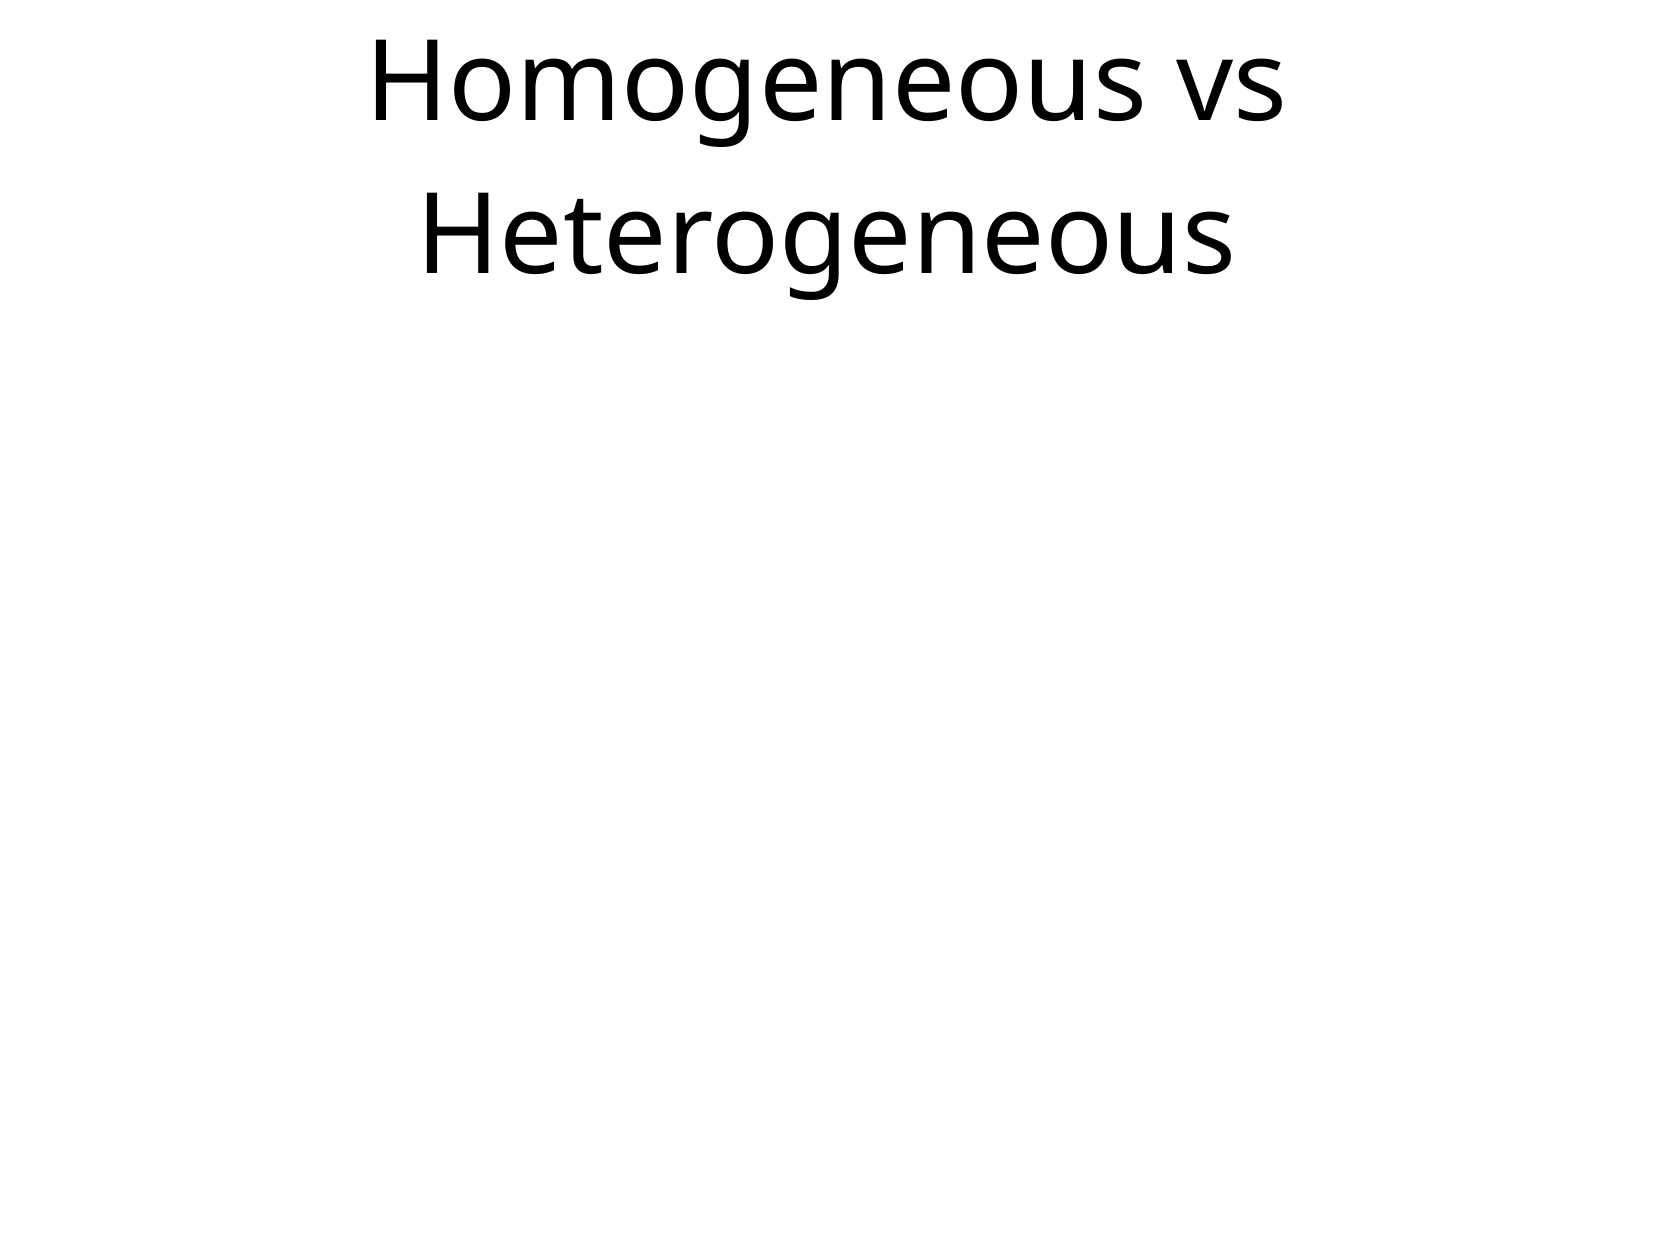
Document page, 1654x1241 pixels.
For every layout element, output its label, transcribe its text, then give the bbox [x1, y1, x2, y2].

title Homogeneous vs Heterogeneous [82, 22, 1571, 284]
